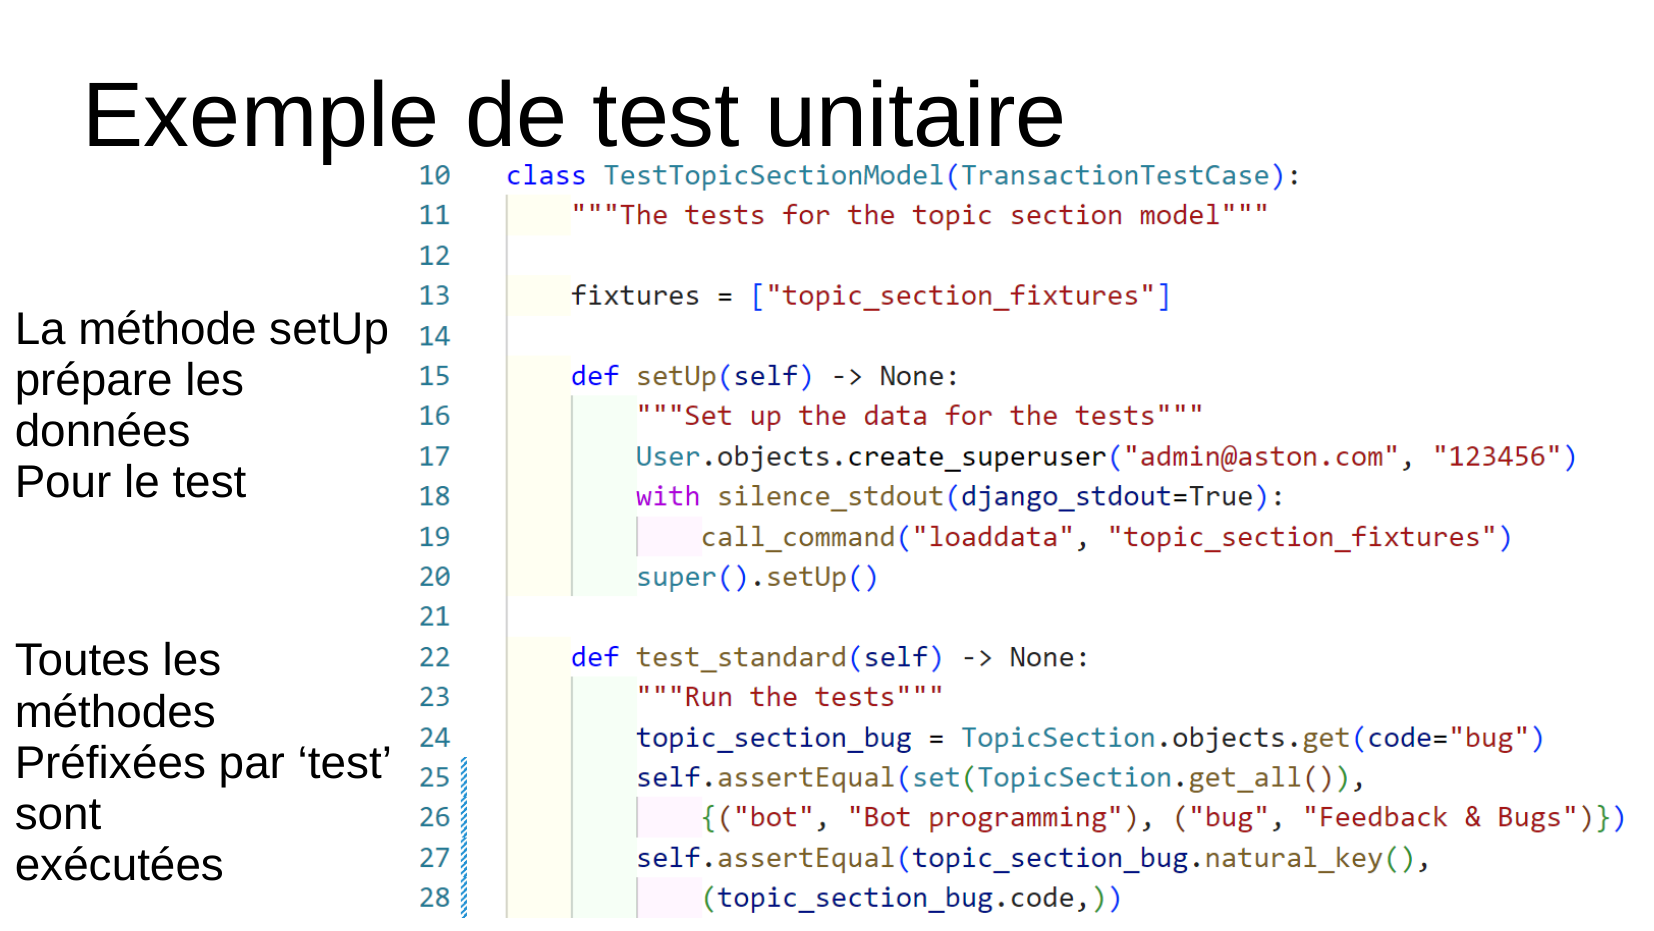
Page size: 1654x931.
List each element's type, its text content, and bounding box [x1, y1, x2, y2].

text_box Toutes les méthodes Préfixées par ‘test’ sont exécutées [0, 626, 414, 899]
text_box La méthode setUp prépare les données Pour le test [0, 295, 414, 567]
picture [413, 159, 1632, 918]
title Exemple de test unitaire [82, 37, 1571, 193]
